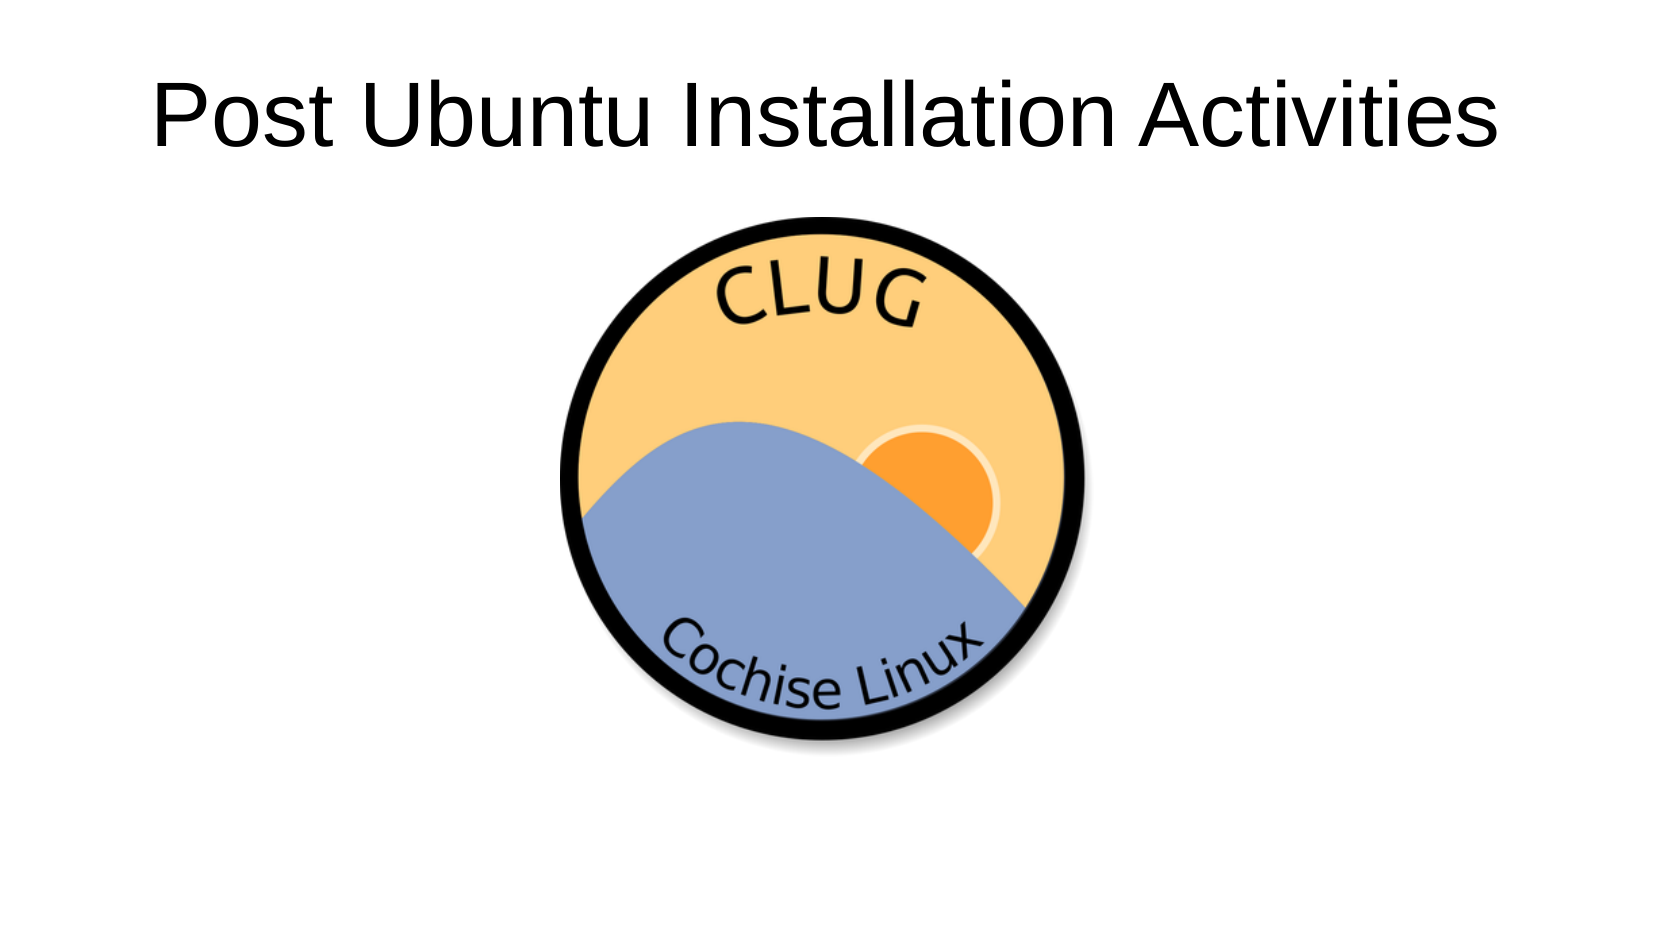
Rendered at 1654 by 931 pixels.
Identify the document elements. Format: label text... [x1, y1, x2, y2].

title Post Ubuntu Installation Activities [82, 37, 1571, 193]
picture [560, 217, 1094, 758]
